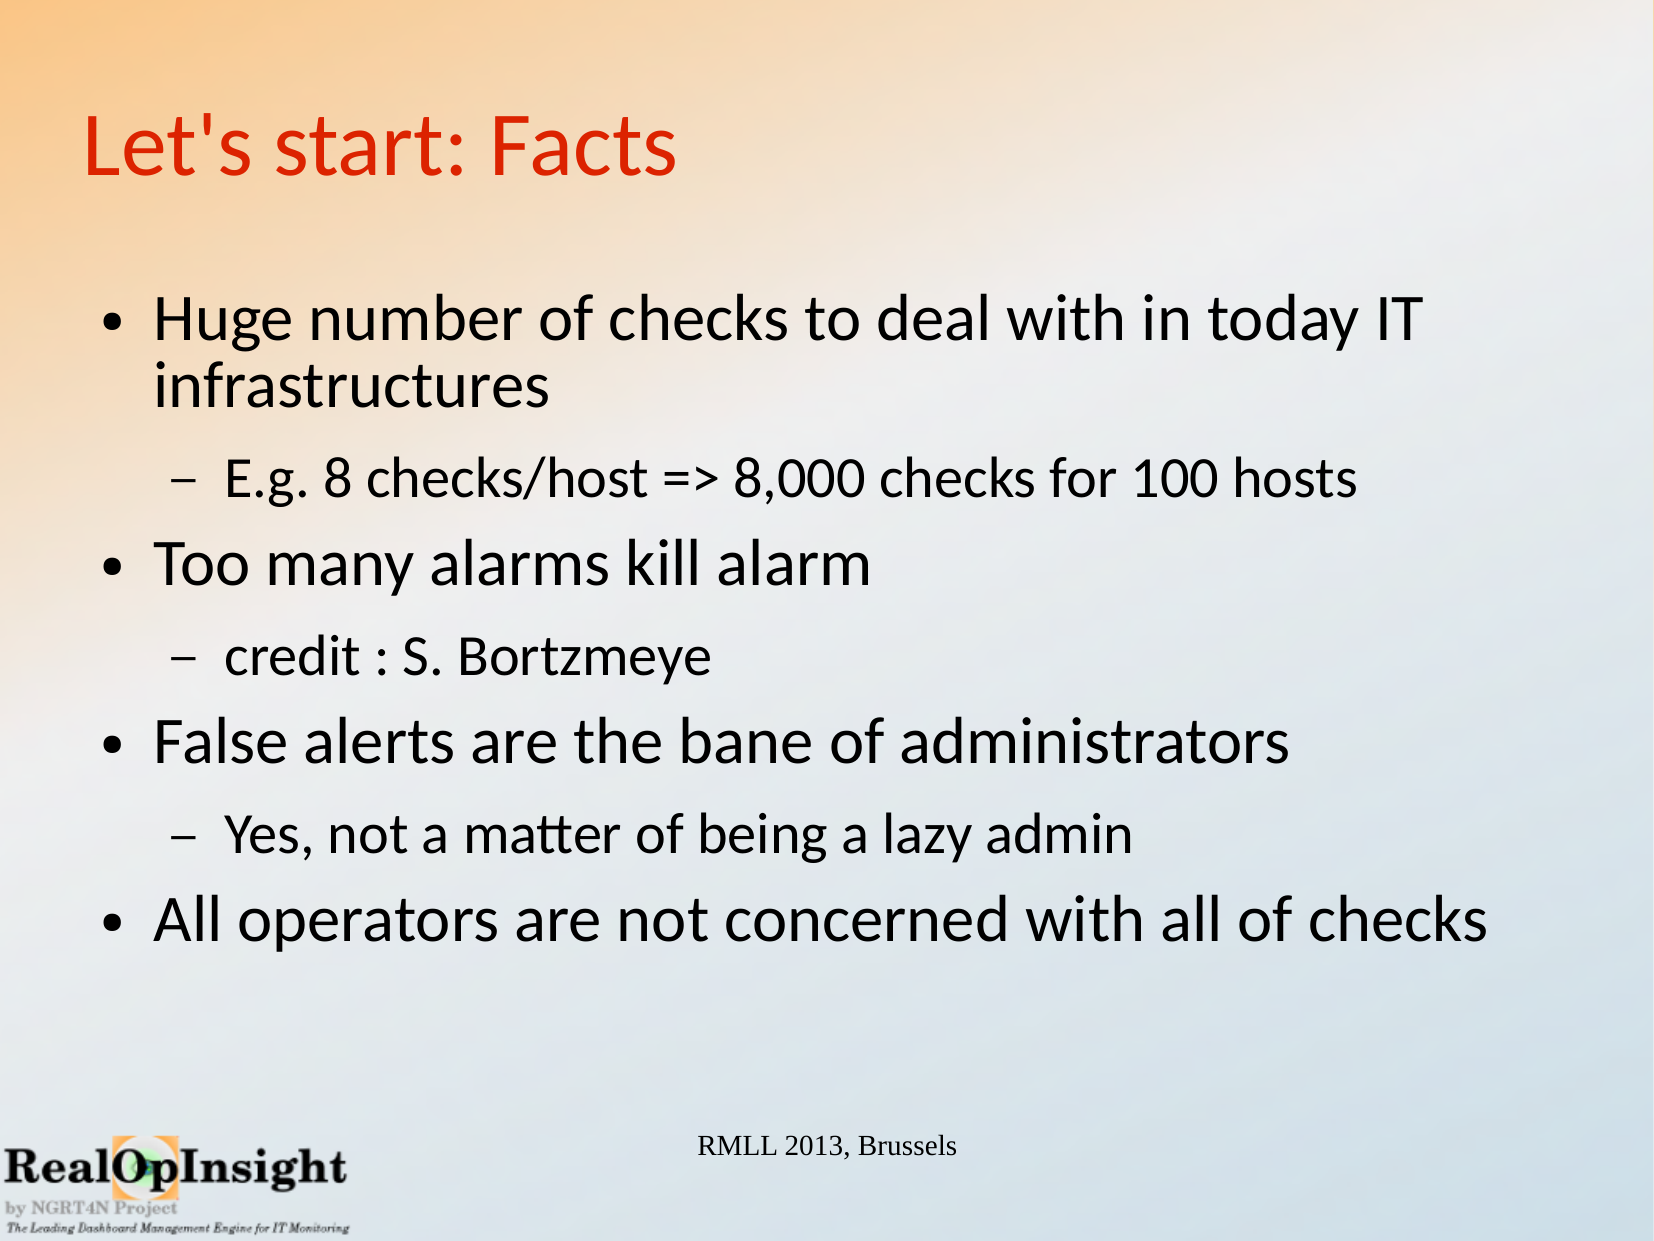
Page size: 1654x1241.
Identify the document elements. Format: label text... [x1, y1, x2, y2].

title Let's start: Facts [82, 49, 1571, 257]
list Huge number of checks to deal with in today IT infrastructures E.g. 8 checks/host => 8,000 checks for 100 hosts Too many alarms kill alarm credit : S. Bortzmeye False alerts are the bane of administrators Yes, not a matter of being a lazy admin All operators are not concerned with all of checks [82, 290, 1538, 1010]
picture [0, 0, 1654, 1241]
